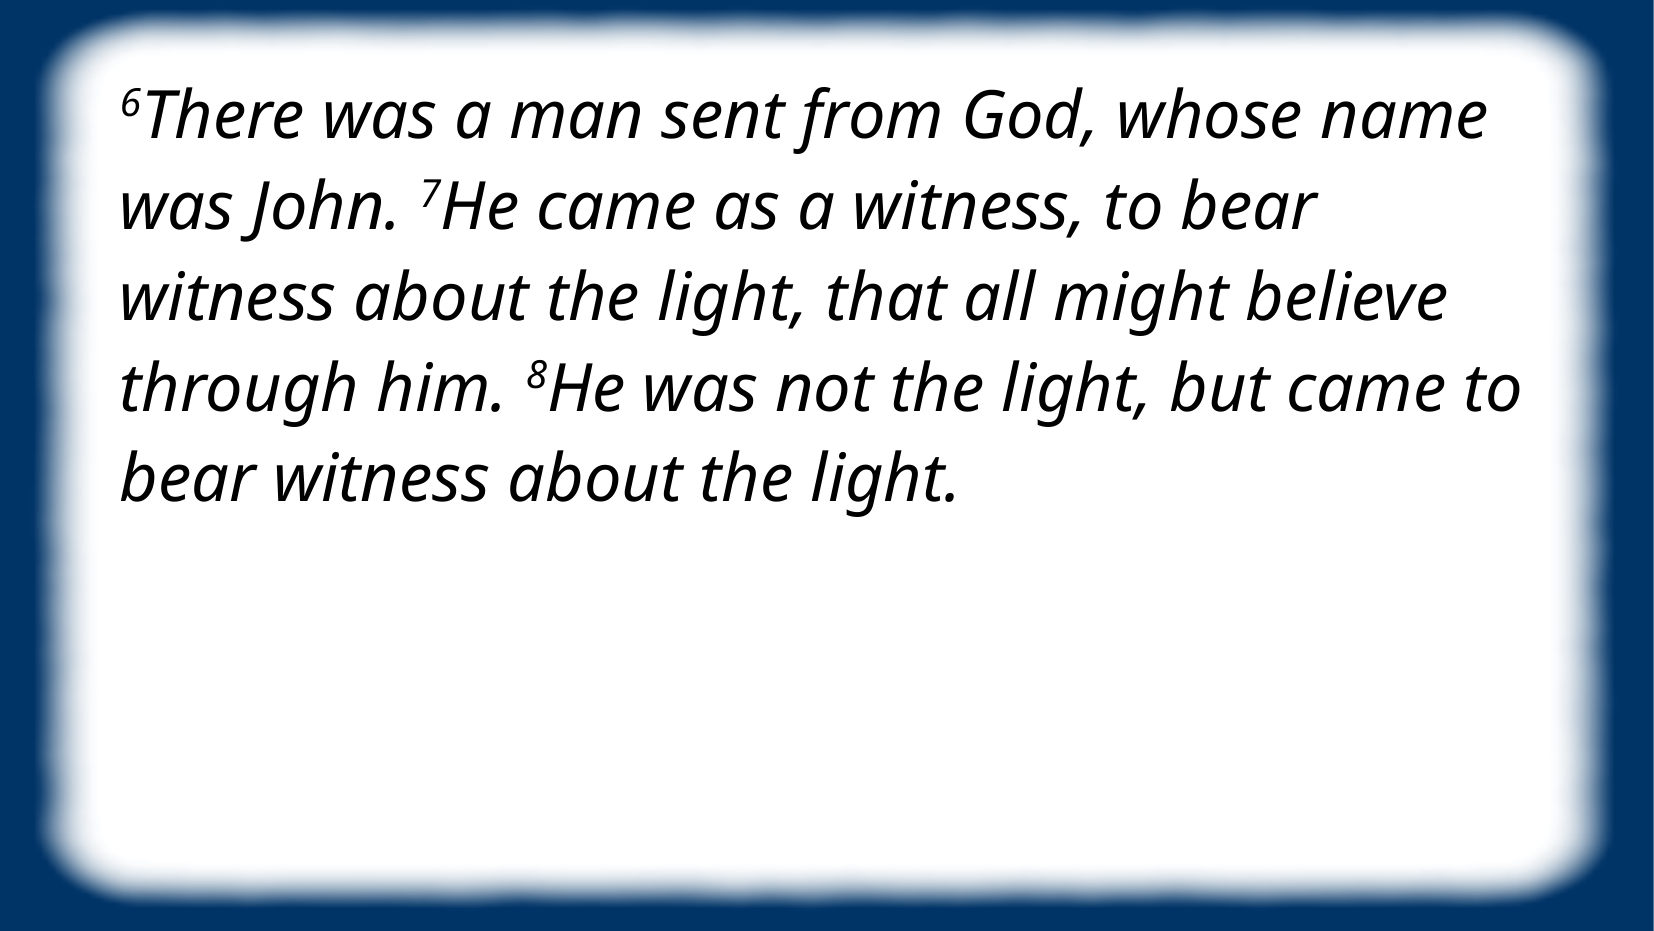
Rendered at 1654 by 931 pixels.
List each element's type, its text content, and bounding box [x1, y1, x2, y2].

text_box 6There was a man sent from God, whose name was John. 7He came as a witness, to bear witness about the light, that all might believe through him. 8He was not the light, but came to bear witness about the light. [105, 60, 1561, 519]
picture [0, 0, 1654, 931]
